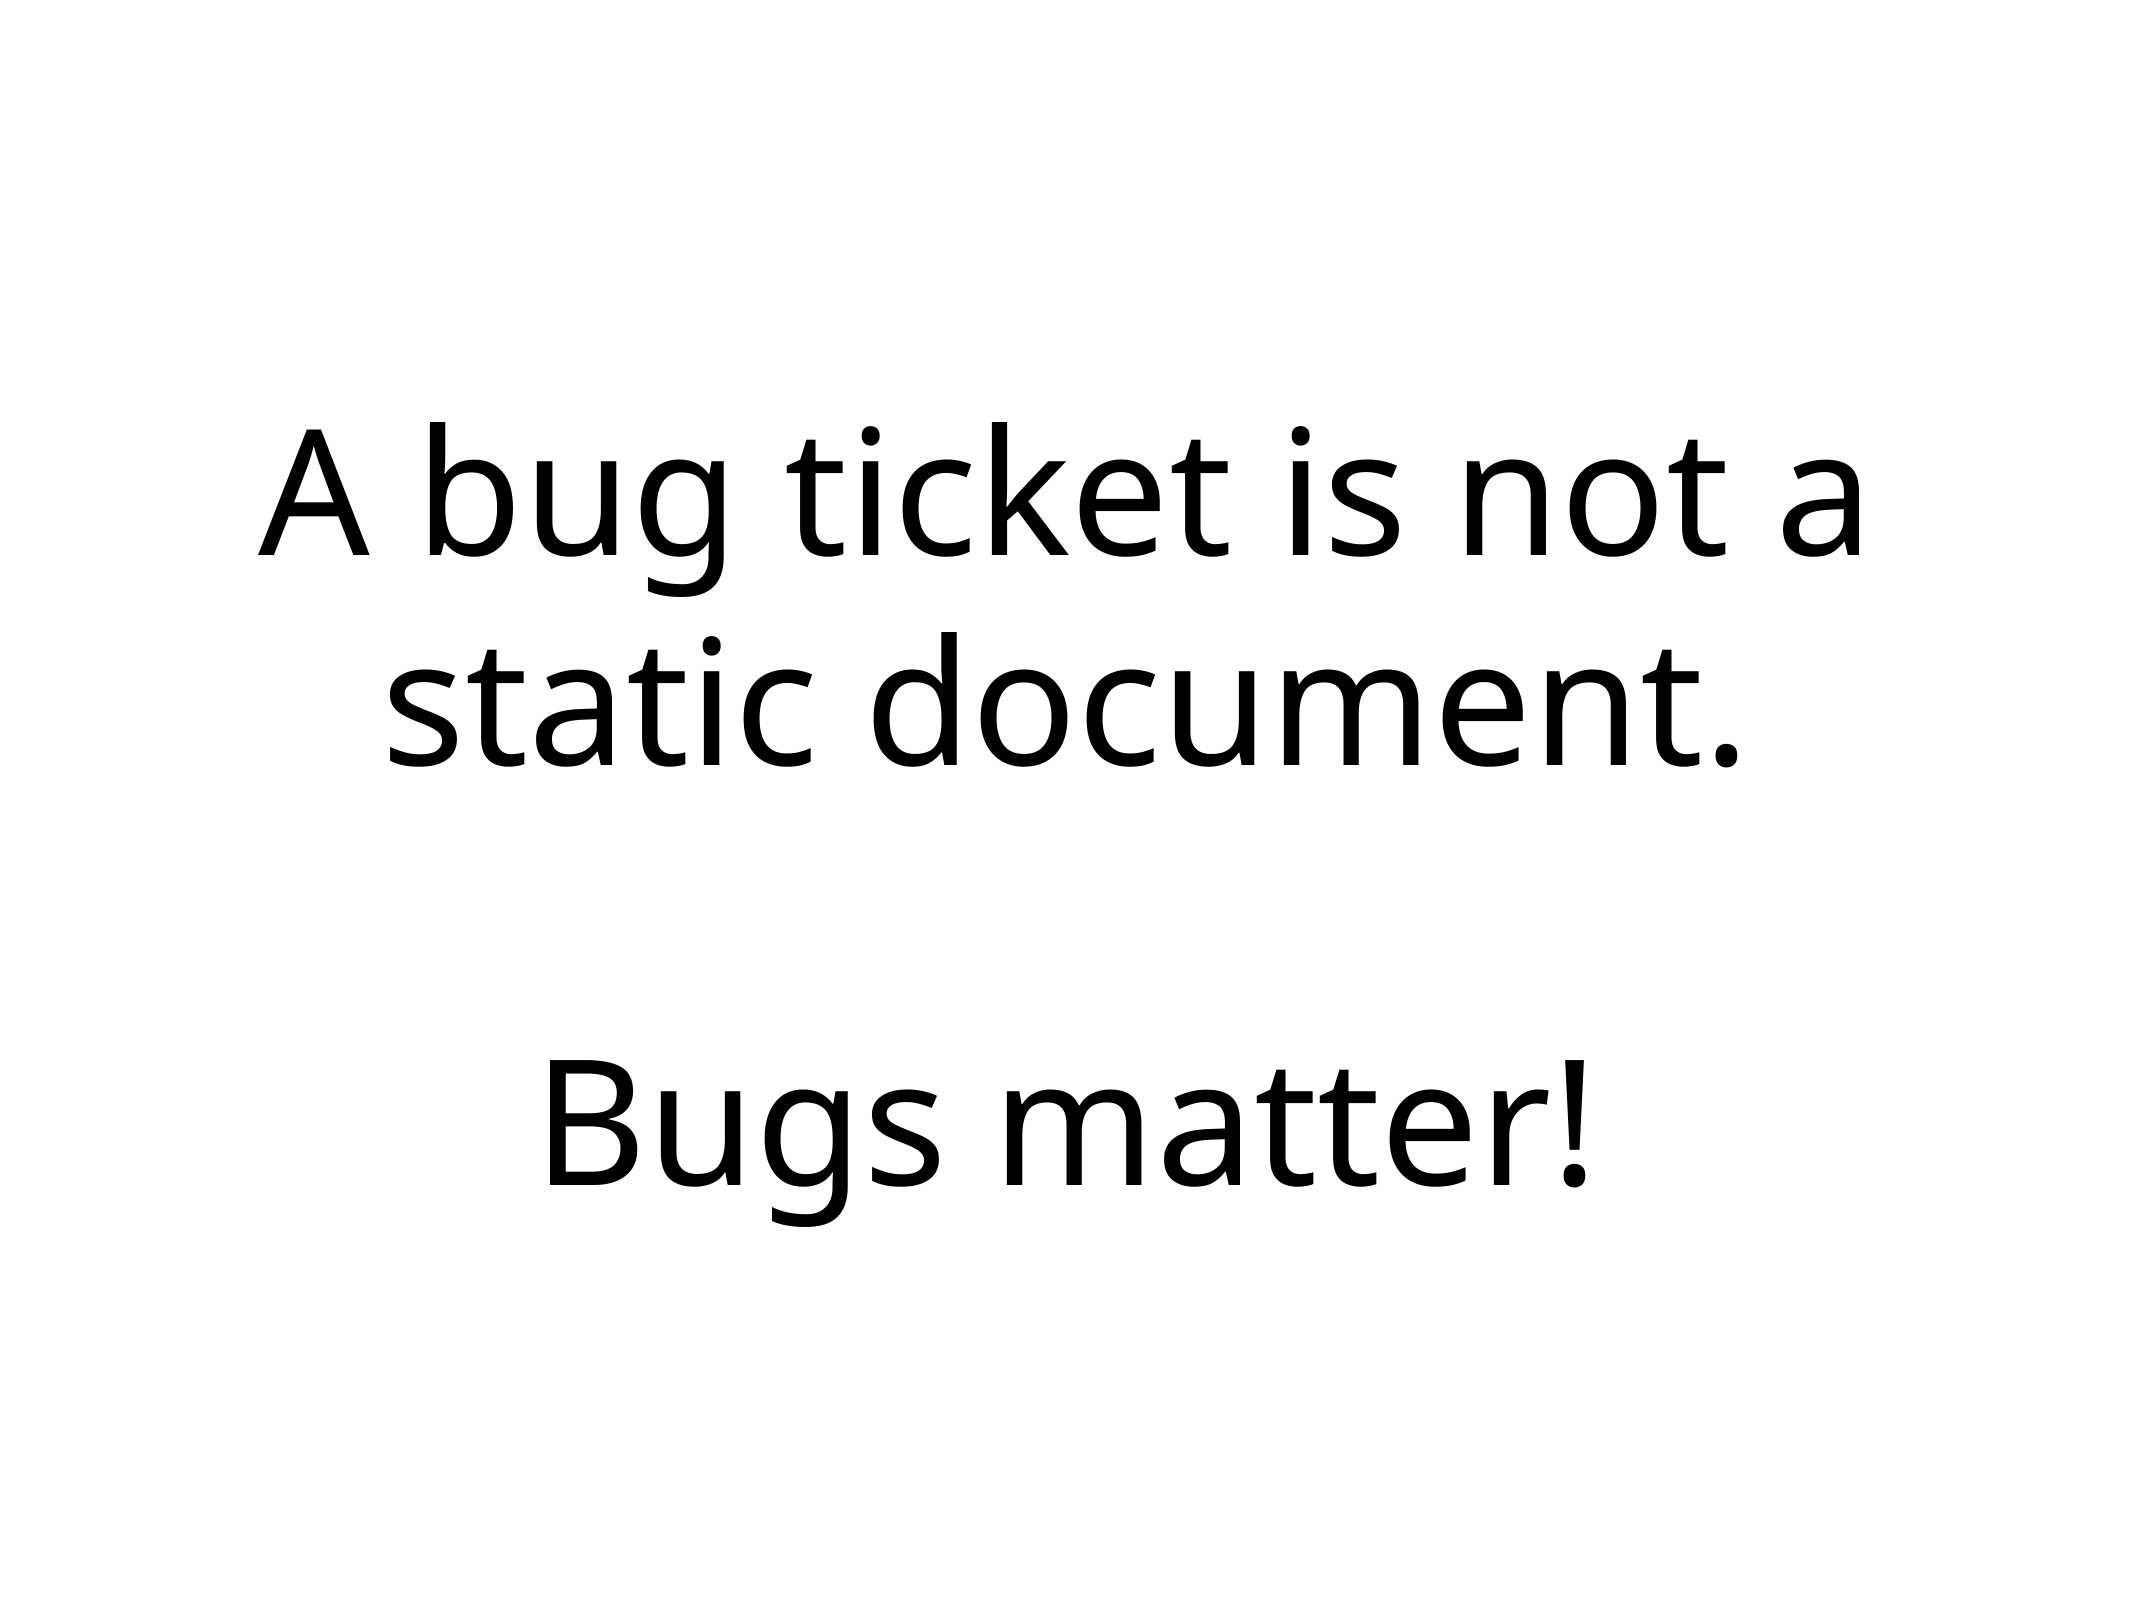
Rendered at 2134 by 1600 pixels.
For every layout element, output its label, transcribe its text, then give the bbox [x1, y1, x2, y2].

title A bug ticket is not a static document. Bugs matter! [208, 371, 1925, 1229]
